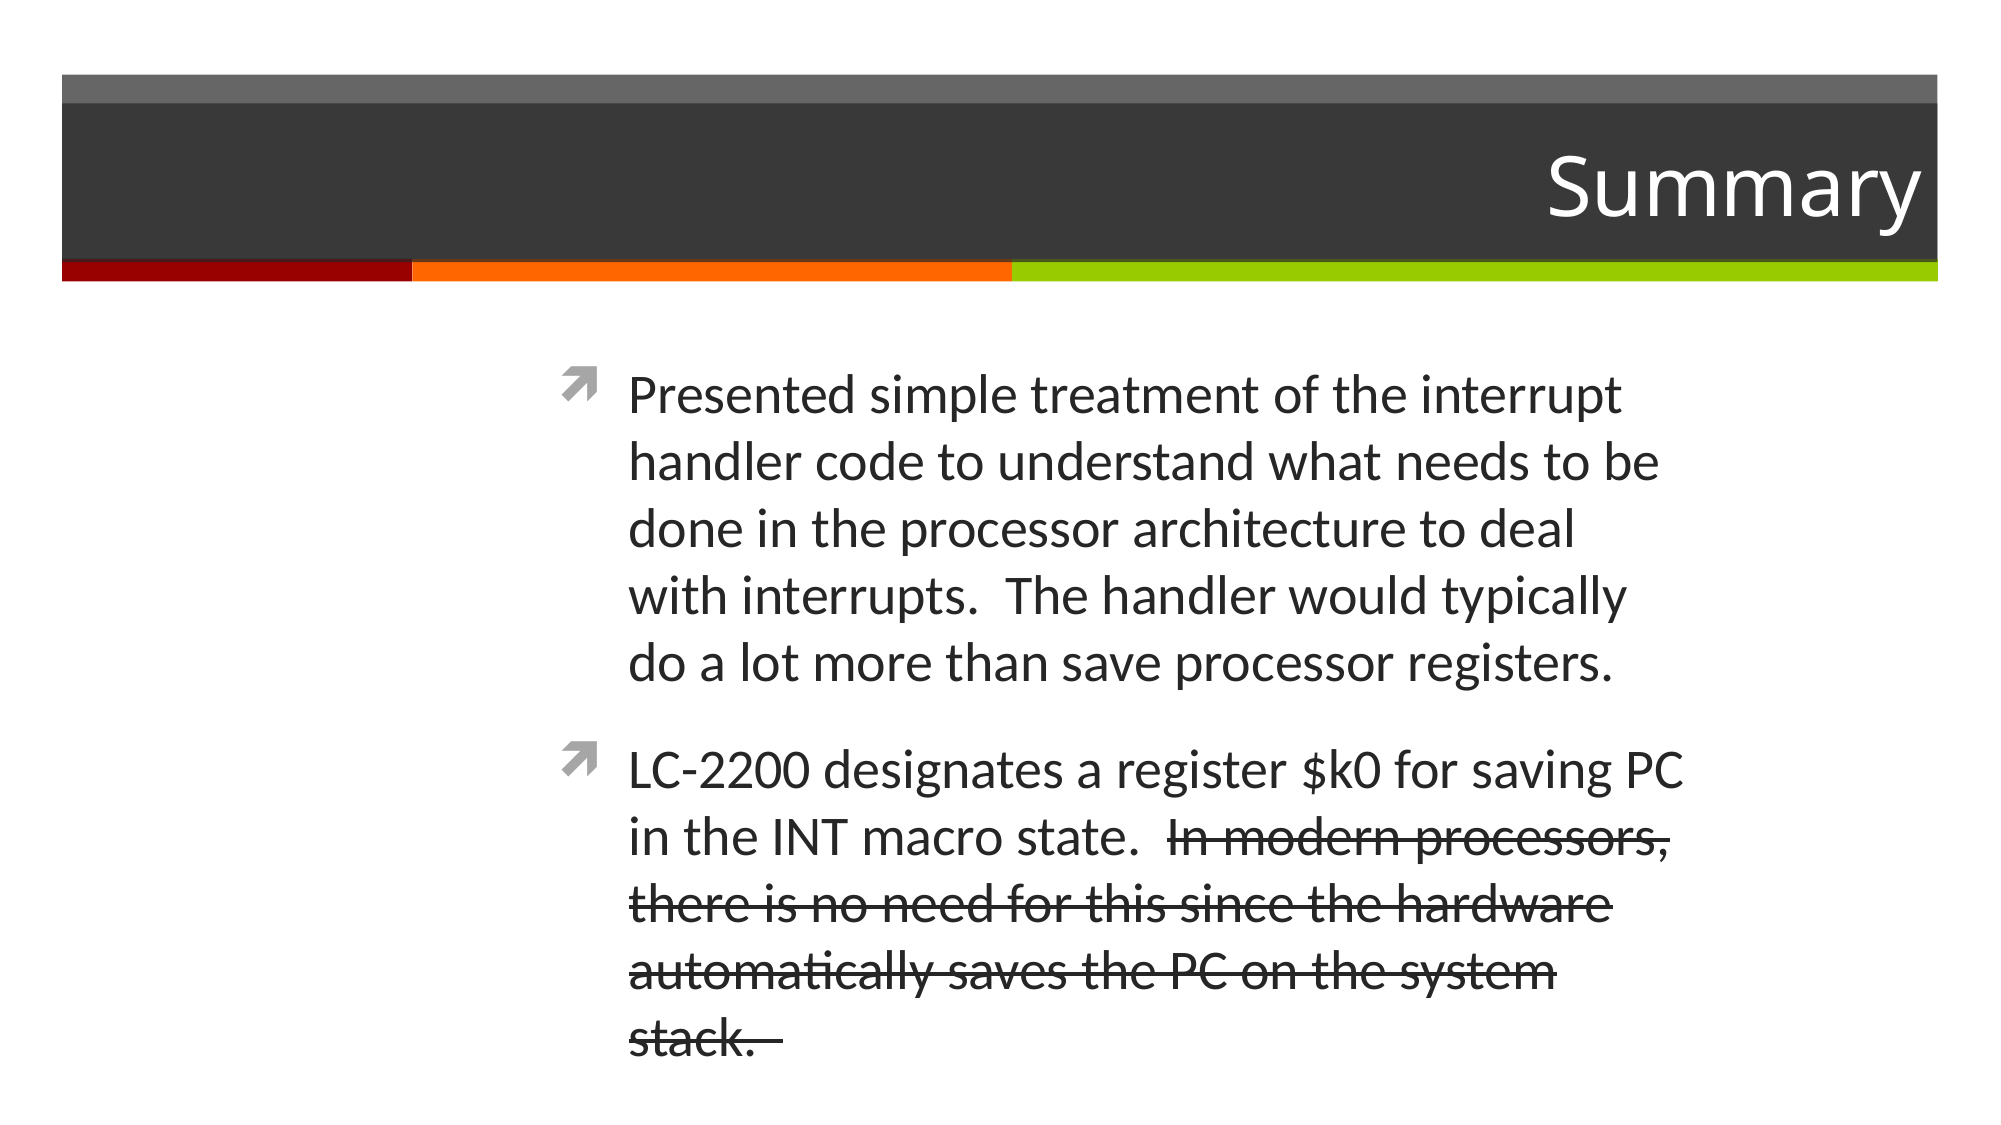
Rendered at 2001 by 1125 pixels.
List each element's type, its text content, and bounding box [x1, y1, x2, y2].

list Presented simple treatment of the interrupt handler code to understand what needs to be done in the processor architecture to deal with interrupts. The handler would typically do a lot more than save processor registers. LC-2200 designates a register $k0 for saving PC in the INT macro state. In modern processors, there is no need for this since the hardware automatically saves the PC on the system stack. [542, 350, 1704, 1078]
title Summary [62, 103, 1938, 263]
